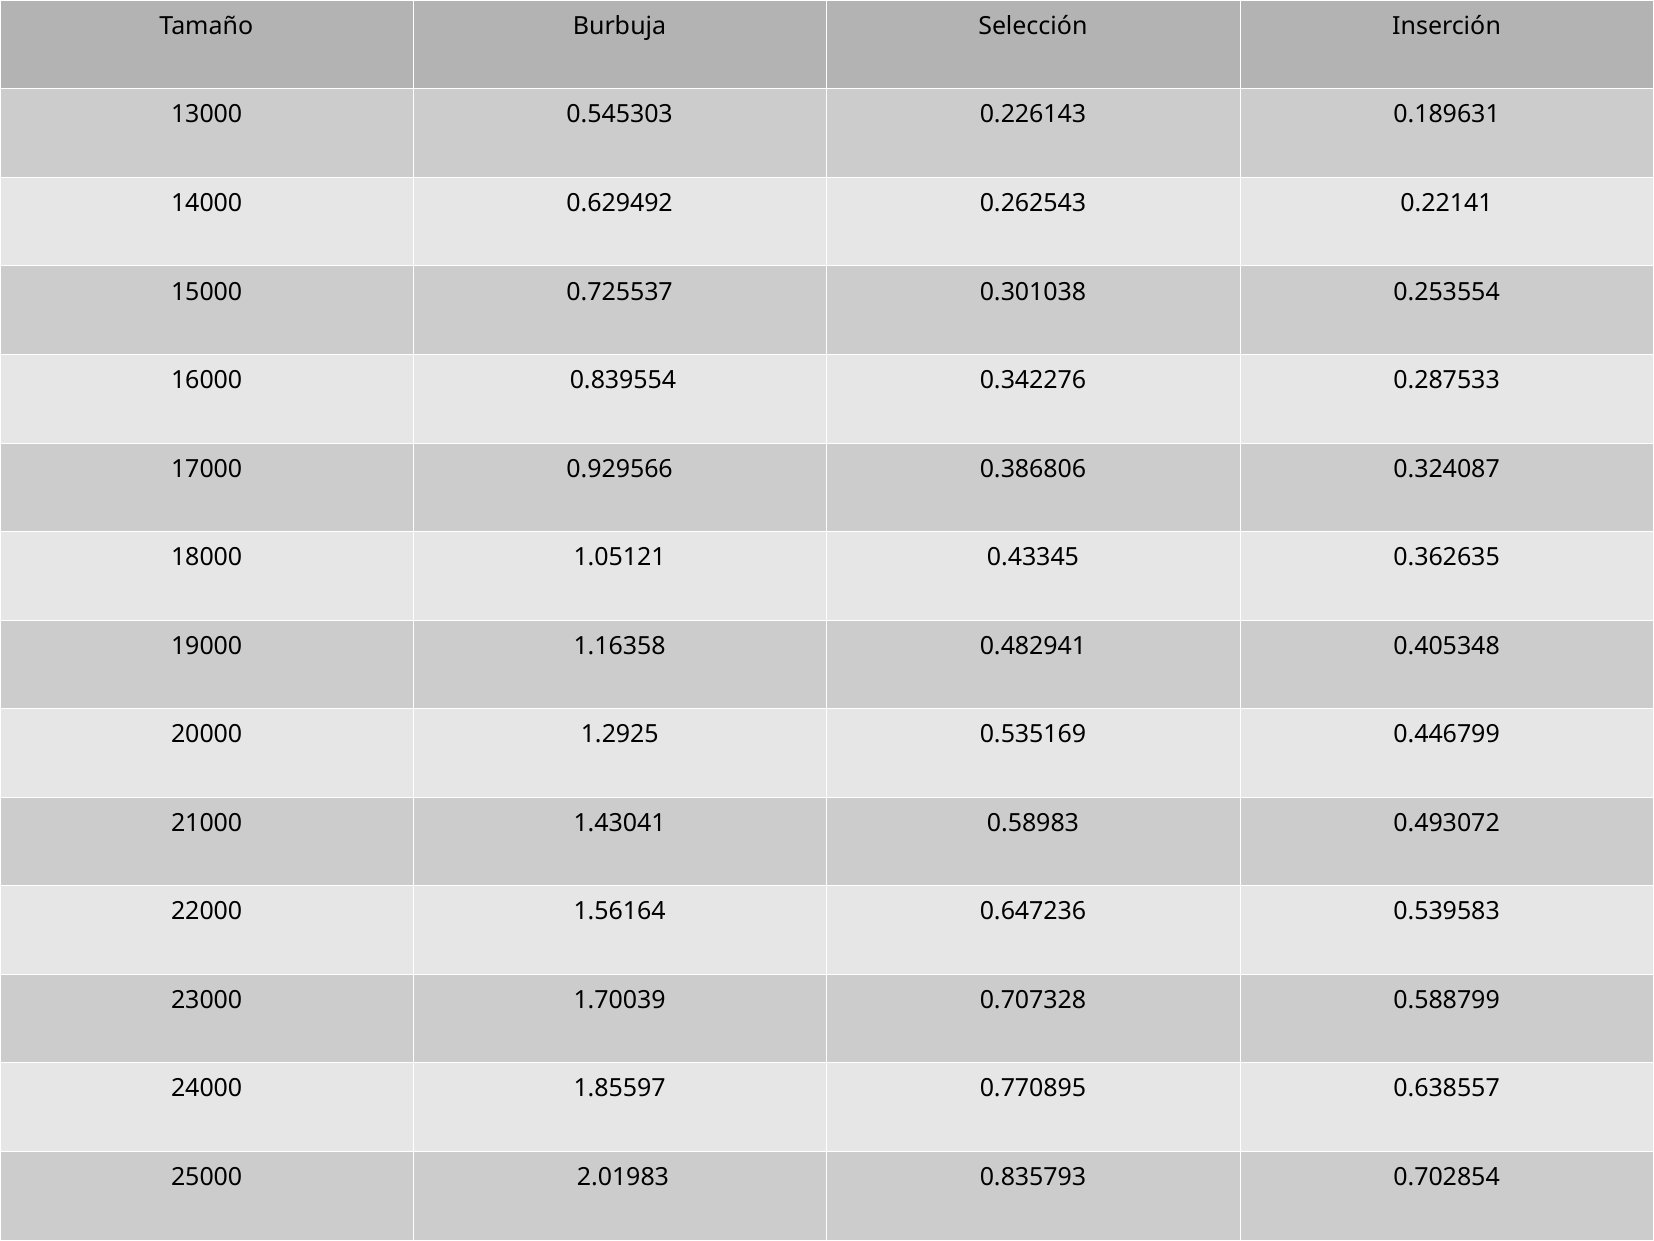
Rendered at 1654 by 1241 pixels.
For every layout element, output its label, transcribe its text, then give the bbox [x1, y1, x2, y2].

table_cell 0.535169 [827, 709, 1240, 797]
table_cell 0.647236 [827, 886, 1240, 974]
table_cell 0.405348 [1241, 621, 1653, 708]
table_cell 0.43345 [827, 532, 1240, 620]
table_cell 17000 [1, 444, 413, 531]
table_header Selección [827, 1, 1240, 88]
table_cell 0.839554 [414, 355, 826, 443]
table_cell 24000 [1, 1063, 413, 1151]
table_cell 0.226143 [827, 89, 1240, 177]
table_cell 21000 [1, 798, 413, 885]
table_cell 0.253554 [1241, 266, 1653, 354]
table_cell 0.638557 [1241, 1063, 1653, 1151]
table_cell 1.43041 [414, 798, 826, 885]
table_cell 0.588799 [1241, 975, 1653, 1062]
table_cell 0.725537 [414, 266, 826, 354]
table_cell 0.324087 [1241, 444, 1653, 531]
table_cell 13000 [1, 89, 413, 177]
table_cell 0.22141 [1241, 178, 1653, 265]
table_cell 0.342276 [827, 355, 1240, 443]
table_cell 20000 [1, 709, 413, 797]
table_cell 1.2925 [414, 709, 826, 797]
table_cell 0.545303 [414, 89, 826, 177]
table_cell 0.707328 [827, 975, 1240, 1062]
table_cell 0.189631 [1241, 89, 1653, 177]
table_cell 25000 [1, 1152, 413, 1240]
table_cell 0.929566 [414, 444, 826, 531]
table_header Tamaño [1, 1, 413, 88]
table_cell 2.01983 [414, 1152, 826, 1240]
table_cell 22000 [1, 886, 413, 974]
table_cell 0.301038 [827, 266, 1240, 354]
table_cell 0.287533 [1241, 355, 1653, 443]
table_cell 0.835793 [827, 1152, 1240, 1240]
table_cell 1.56164 [414, 886, 826, 974]
table_cell 0.770895 [827, 1063, 1240, 1151]
table_cell 1.05121 [414, 532, 826, 620]
table_cell 1.70039 [414, 975, 826, 1062]
table_cell 16000 [1, 355, 413, 443]
table_cell 0.262543 [827, 178, 1240, 265]
table_header Inserción [1241, 1, 1653, 88]
table_cell 14000 [1, 178, 413, 265]
table_cell 19000 [1, 621, 413, 708]
table_header Burbuja [414, 1, 826, 88]
table_cell 0.702854 [1241, 1152, 1653, 1240]
table_cell 0.482941 [827, 621, 1240, 708]
table_cell 18000 [1, 532, 413, 620]
table_cell 0.362635 [1241, 532, 1653, 620]
table_cell 23000 [1, 975, 413, 1062]
table_cell 0.446799 [1241, 709, 1653, 797]
table_cell 0.539583 [1241, 886, 1653, 974]
table_cell 0.629492 [414, 178, 826, 265]
table_cell 1.16358 [414, 621, 826, 708]
table_cell 15000 [1, 266, 413, 354]
table_cell 0.386806 [827, 444, 1240, 531]
table_cell 0.493072 [1241, 798, 1653, 885]
table_cell 1.85597 [414, 1063, 826, 1151]
table_cell 0.58983 [827, 798, 1240, 885]
